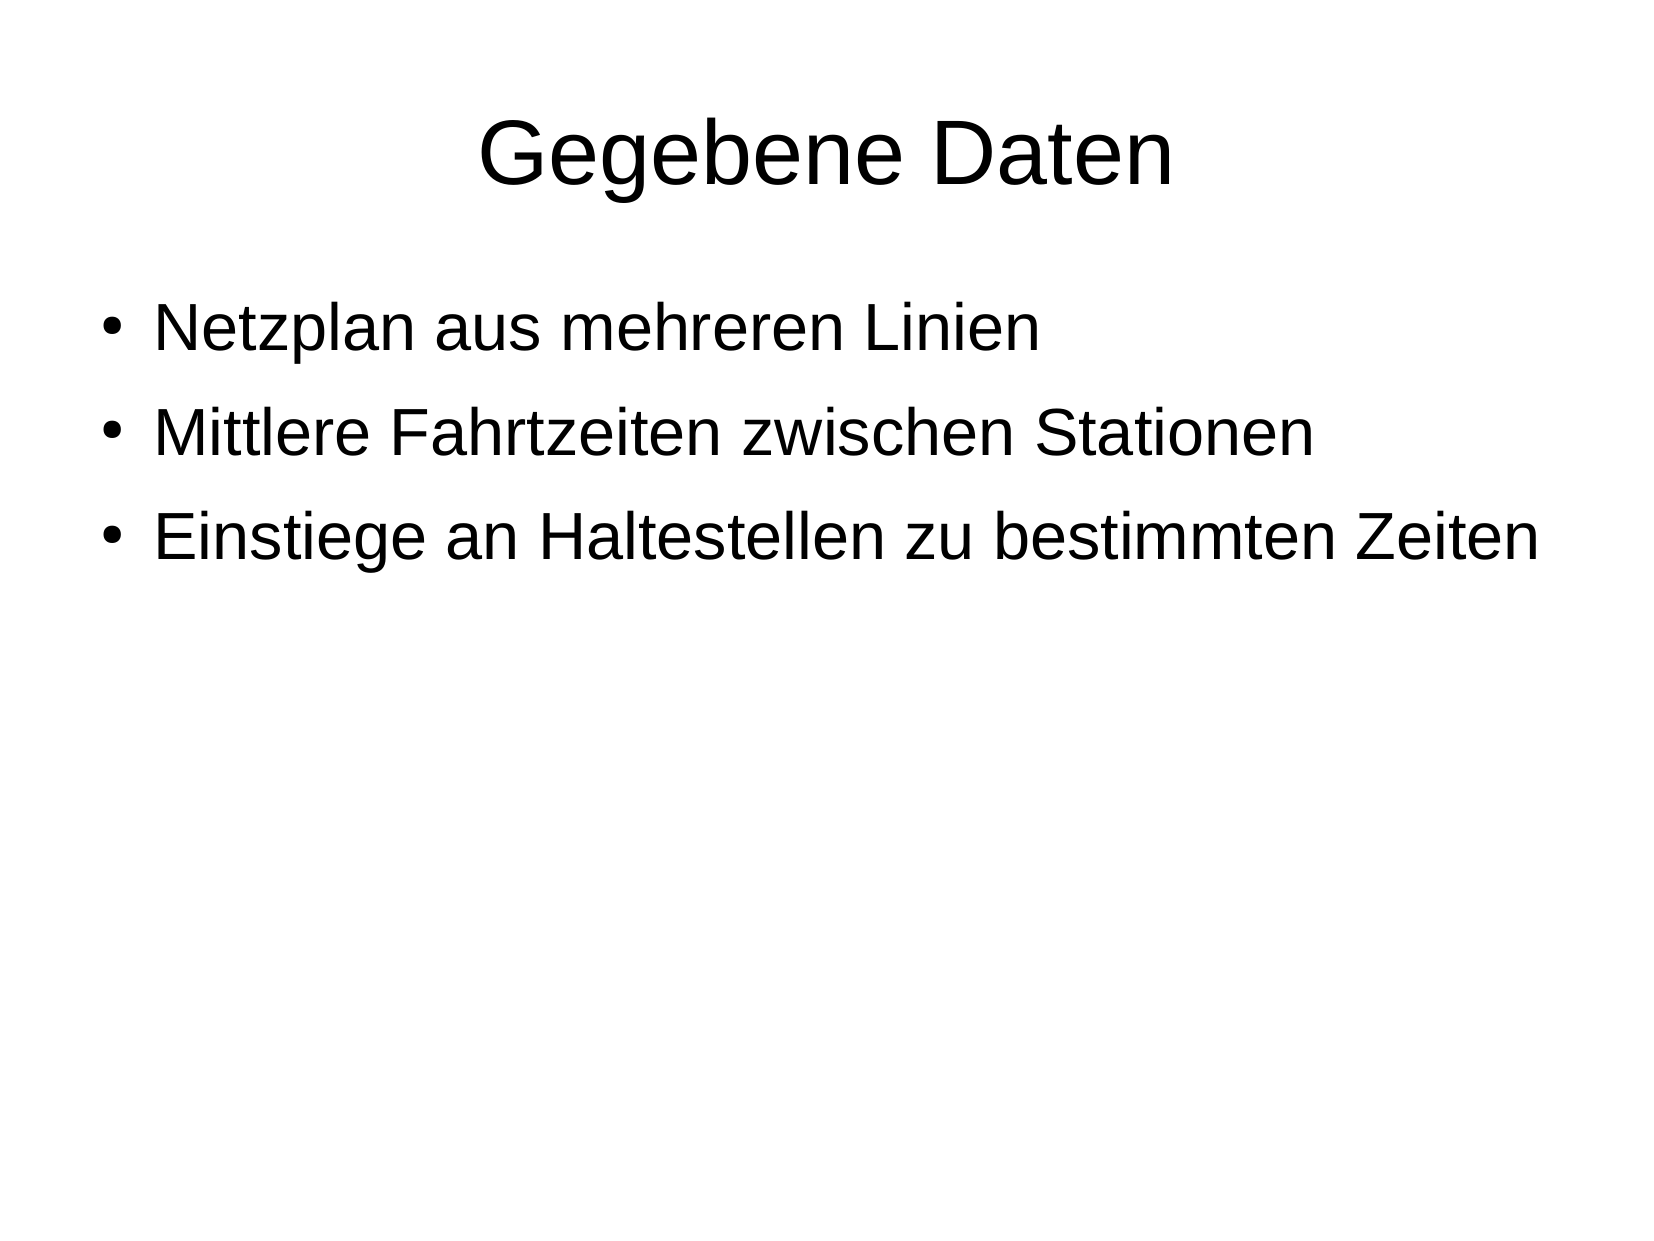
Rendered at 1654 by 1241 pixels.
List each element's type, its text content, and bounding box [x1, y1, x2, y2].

list Netzplan aus mehreren Linien Mittlere Fahrtzeiten zwischen Stationen Einstiege an Haltestellen zu bestimmten Zeiten [82, 290, 1571, 1010]
title Gegebene Daten [82, 49, 1571, 257]
